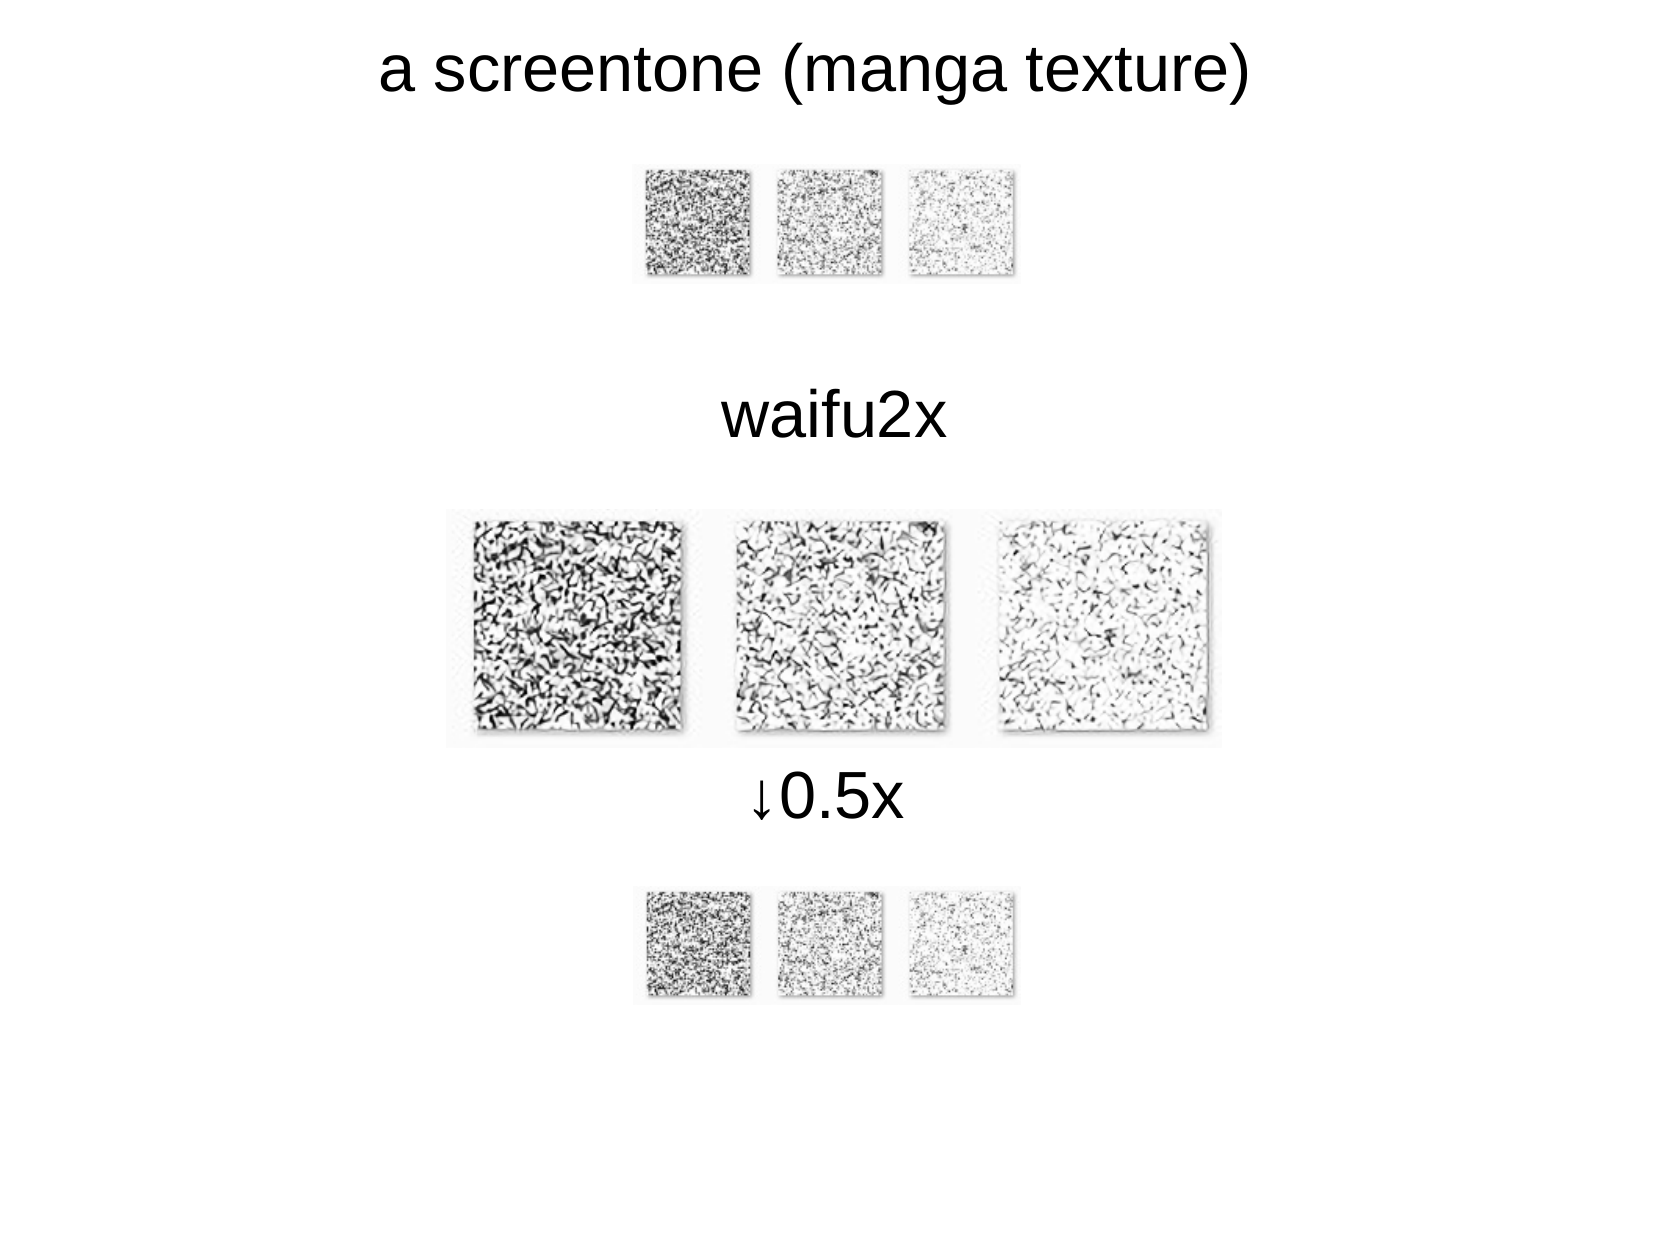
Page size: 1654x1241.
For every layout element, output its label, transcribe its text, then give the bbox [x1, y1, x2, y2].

picture [632, 164, 1021, 284]
text_box waifu2x [536, 360, 1133, 469]
picture [446, 509, 1222, 748]
text_box ↓0.5x [450, 748, 1201, 871]
picture [633, 886, 1021, 1006]
subtitle a screentone (manga texture) [59, 30, 1571, 181]
